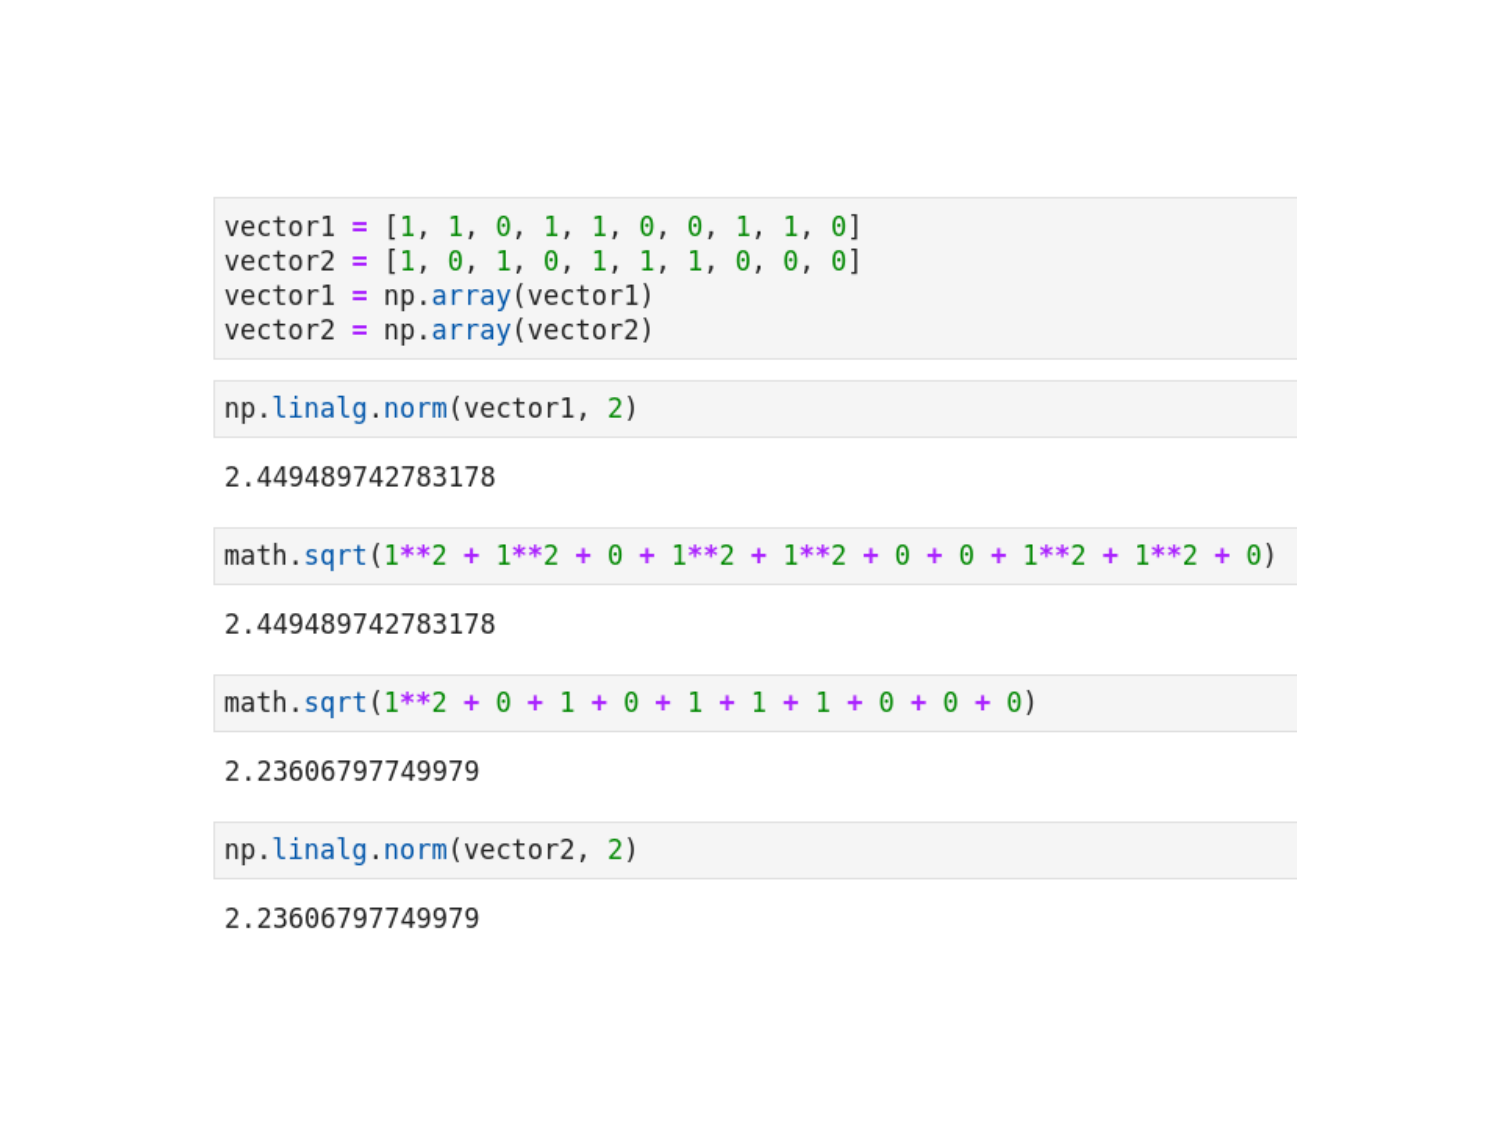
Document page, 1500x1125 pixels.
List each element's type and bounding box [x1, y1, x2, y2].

picture [209, 180, 1297, 947]
